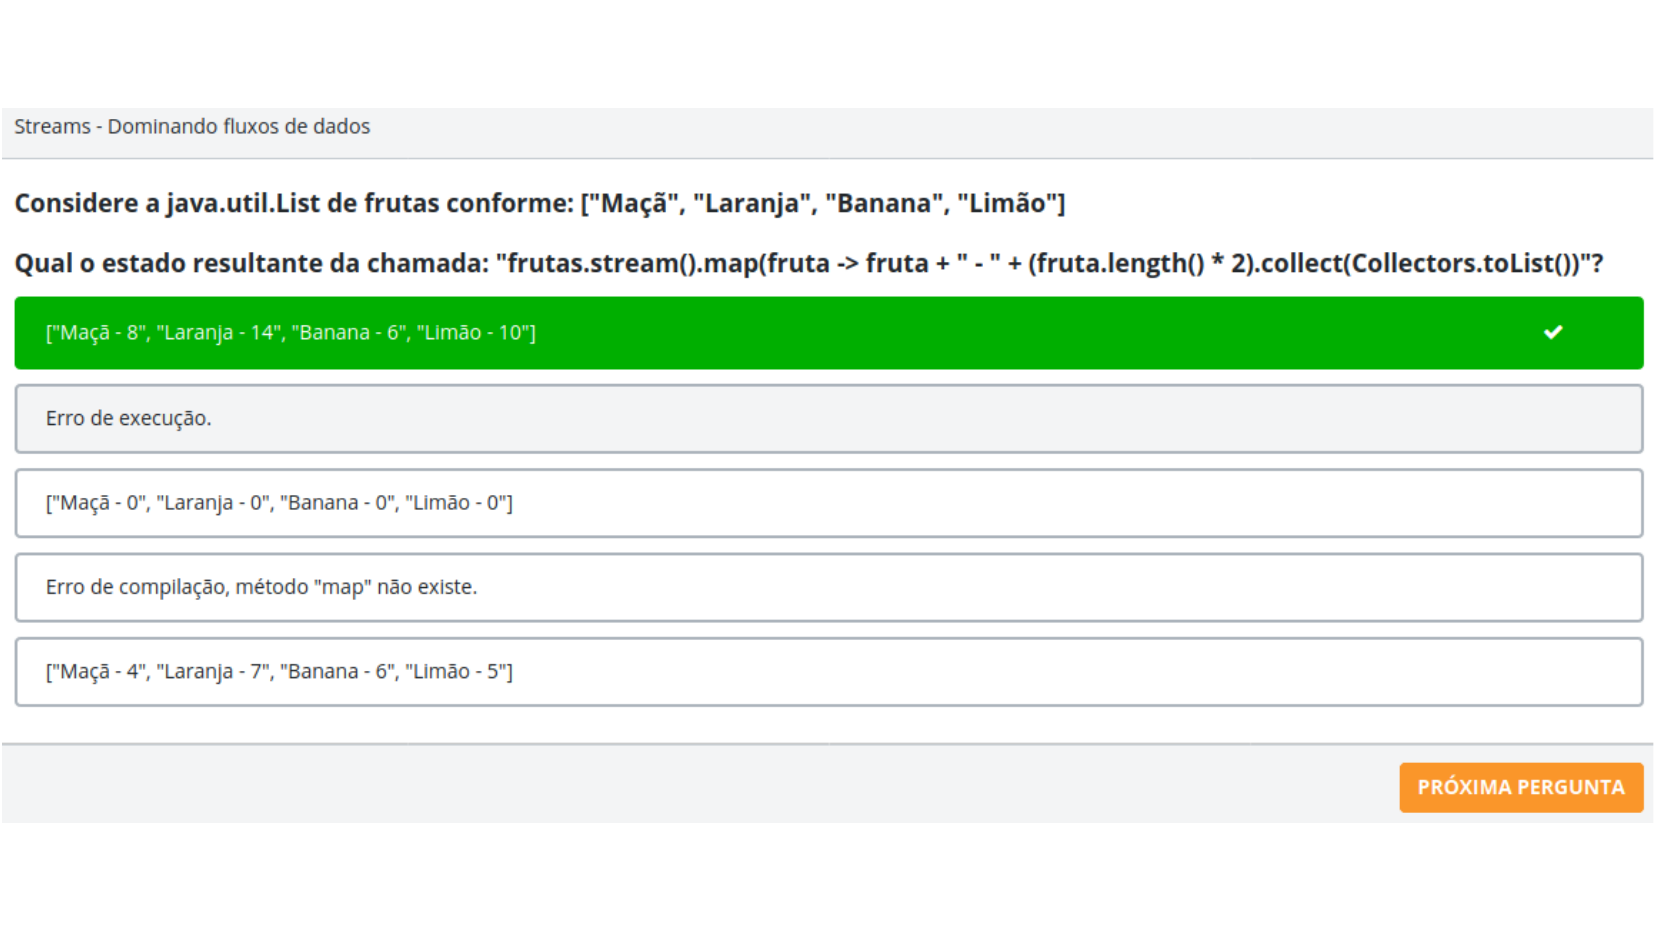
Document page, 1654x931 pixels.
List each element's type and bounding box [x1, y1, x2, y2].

picture [2, 108, 1654, 823]
